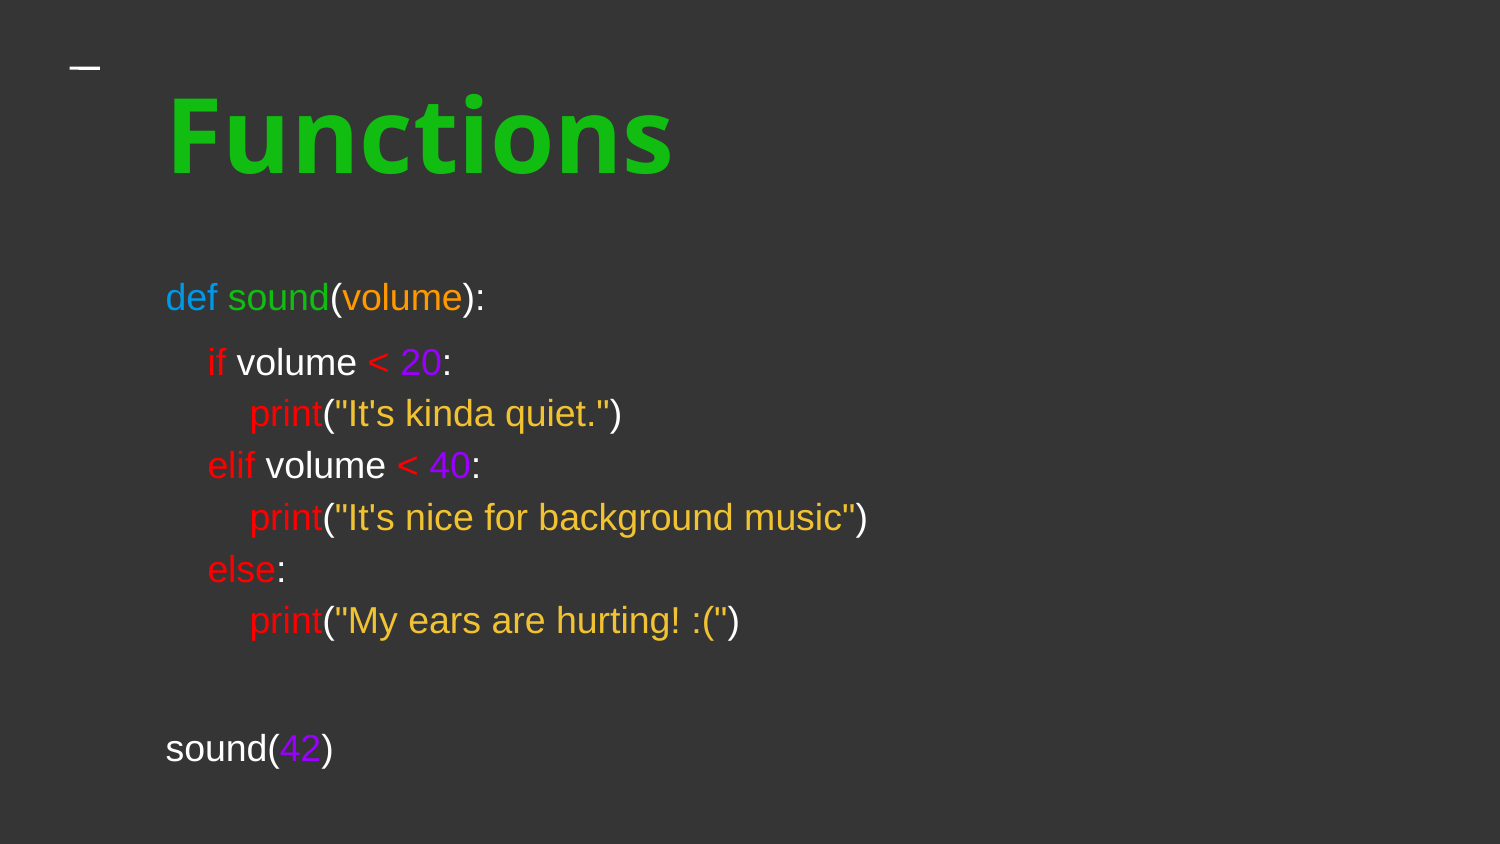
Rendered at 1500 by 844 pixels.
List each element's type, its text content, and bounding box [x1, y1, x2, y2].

text_box sound(42) [150, 701, 1289, 805]
title Functions [150, 54, 1339, 227]
text_box if volume < 20: print("It's kinda quiet.") elif volume < 40: print("It's nice for background music") else: print("My ears are hurting! :(") [150, 327, 1289, 700]
text_box def sound(volume): [150, 251, 1289, 327]
